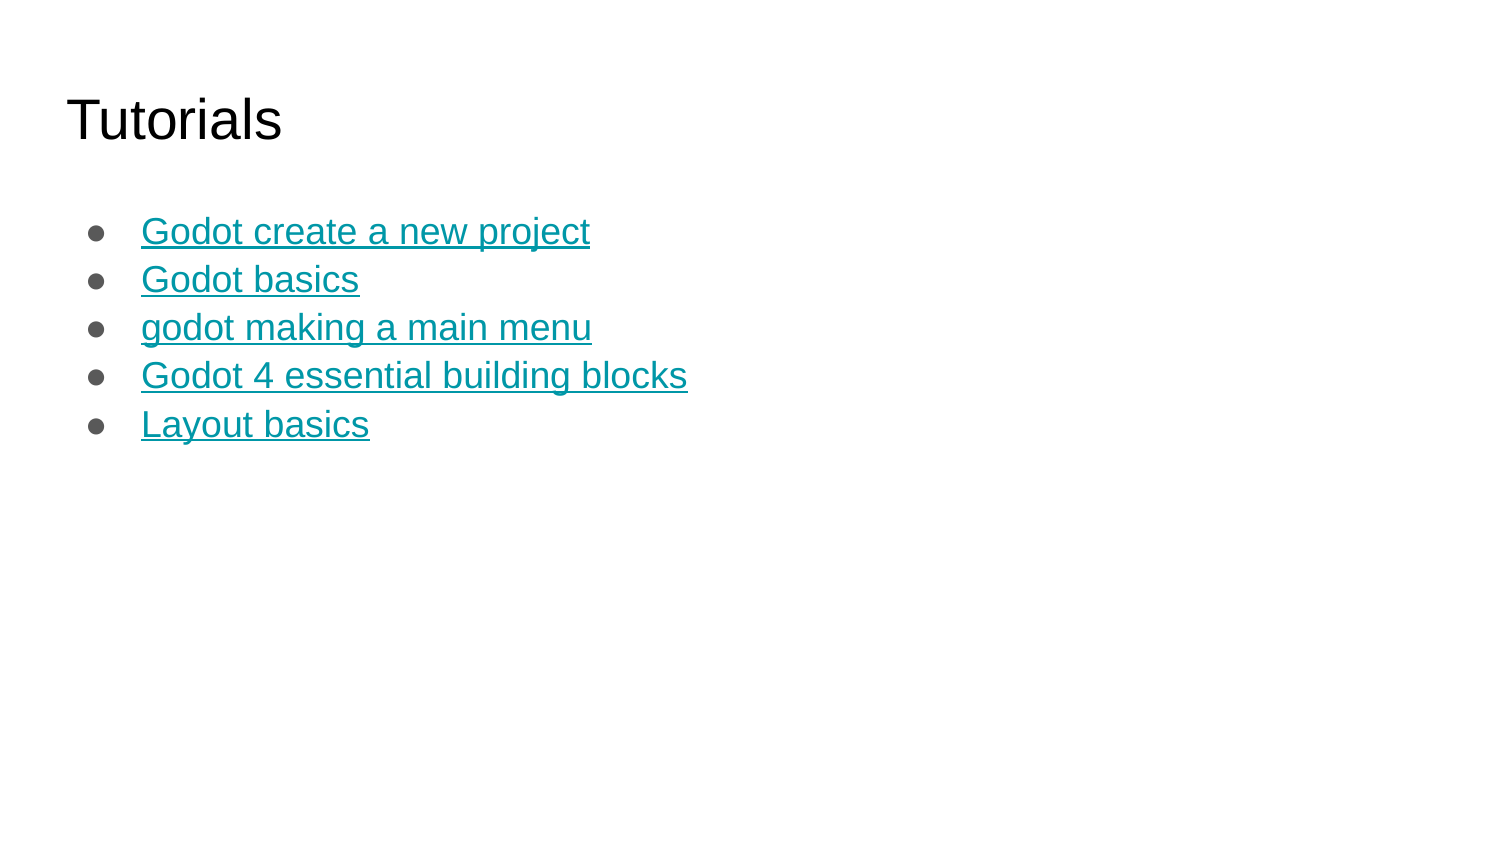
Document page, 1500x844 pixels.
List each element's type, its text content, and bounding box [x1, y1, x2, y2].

list Godot create a new project Godot basics godot making a main menu Godot 4 essential building blocks Layout basics [51, 189, 1449, 750]
title Tutorials [51, 72, 1449, 167]
